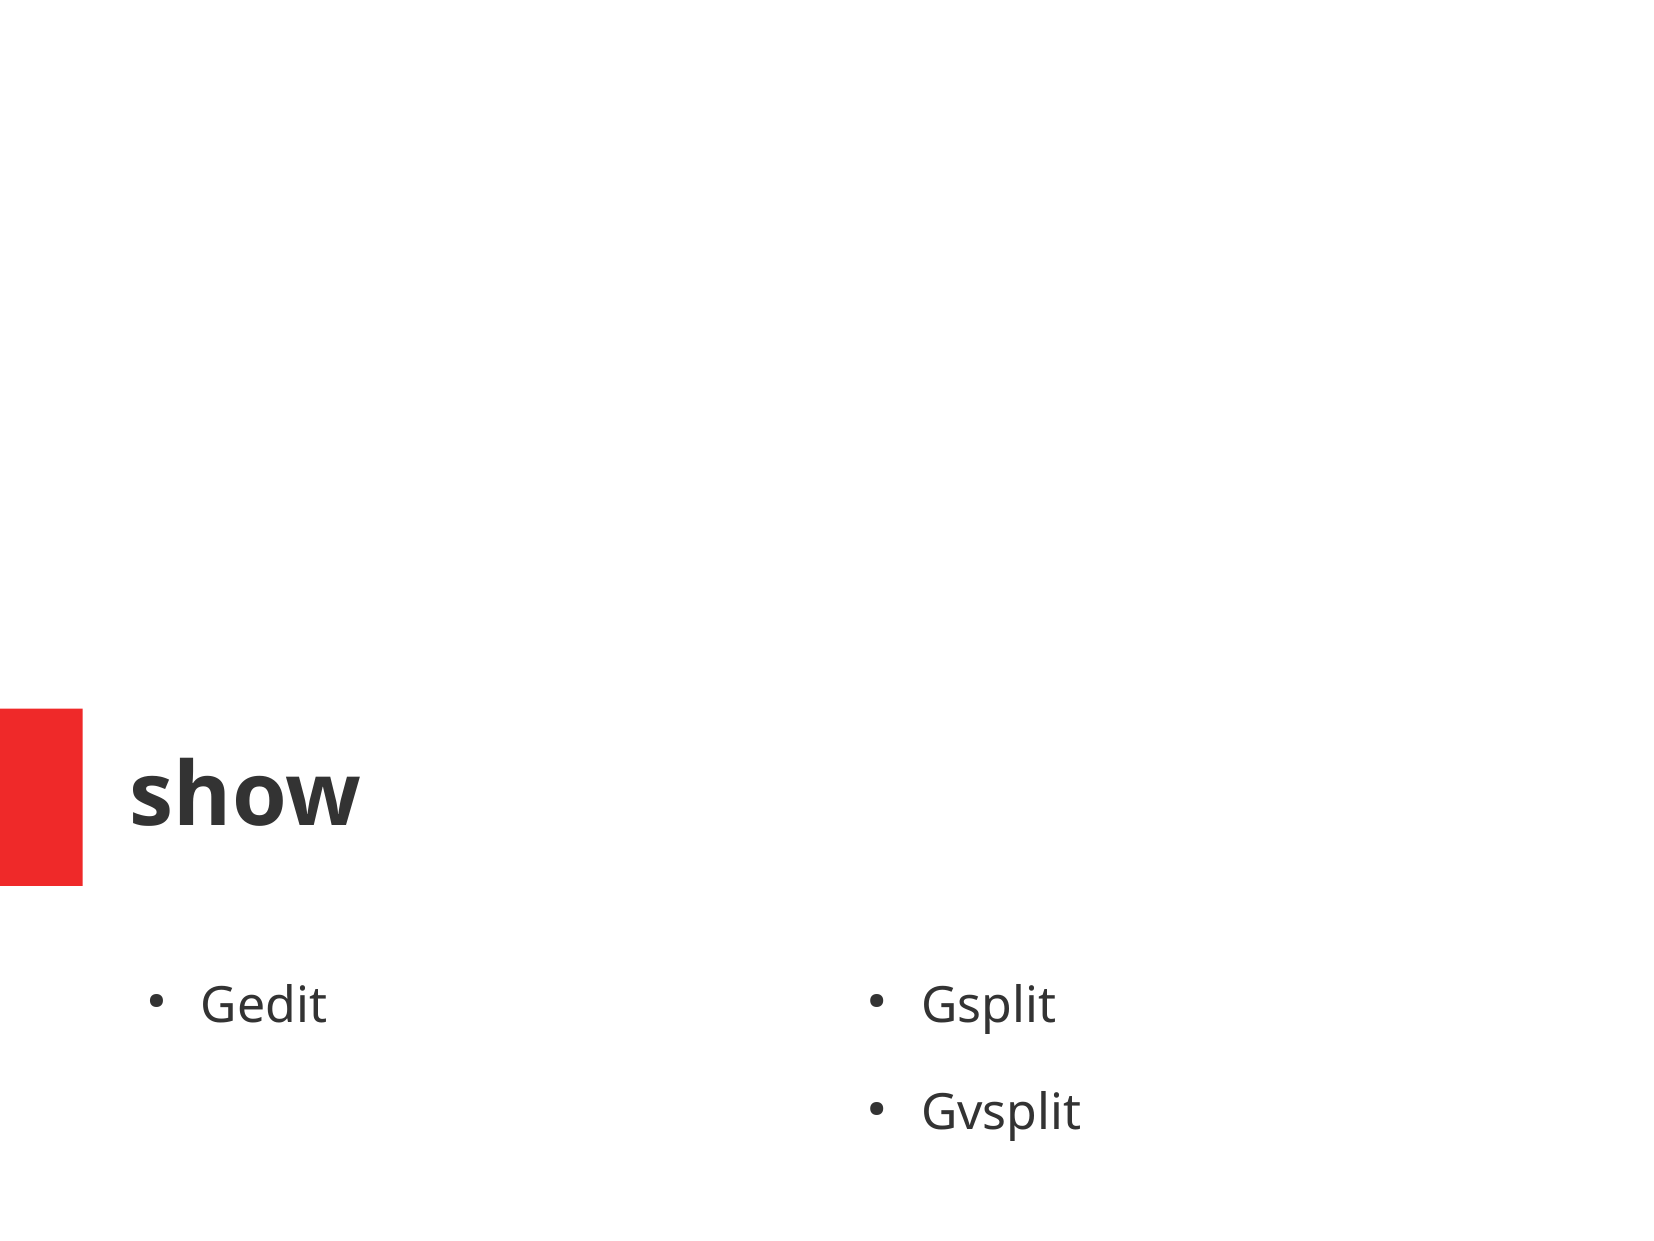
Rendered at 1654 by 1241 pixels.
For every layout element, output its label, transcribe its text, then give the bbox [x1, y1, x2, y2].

list Gedit [129, 968, 816, 1241]
list Gsplit Gvsplit [850, 968, 1537, 1241]
title show [129, 673, 1536, 910]
